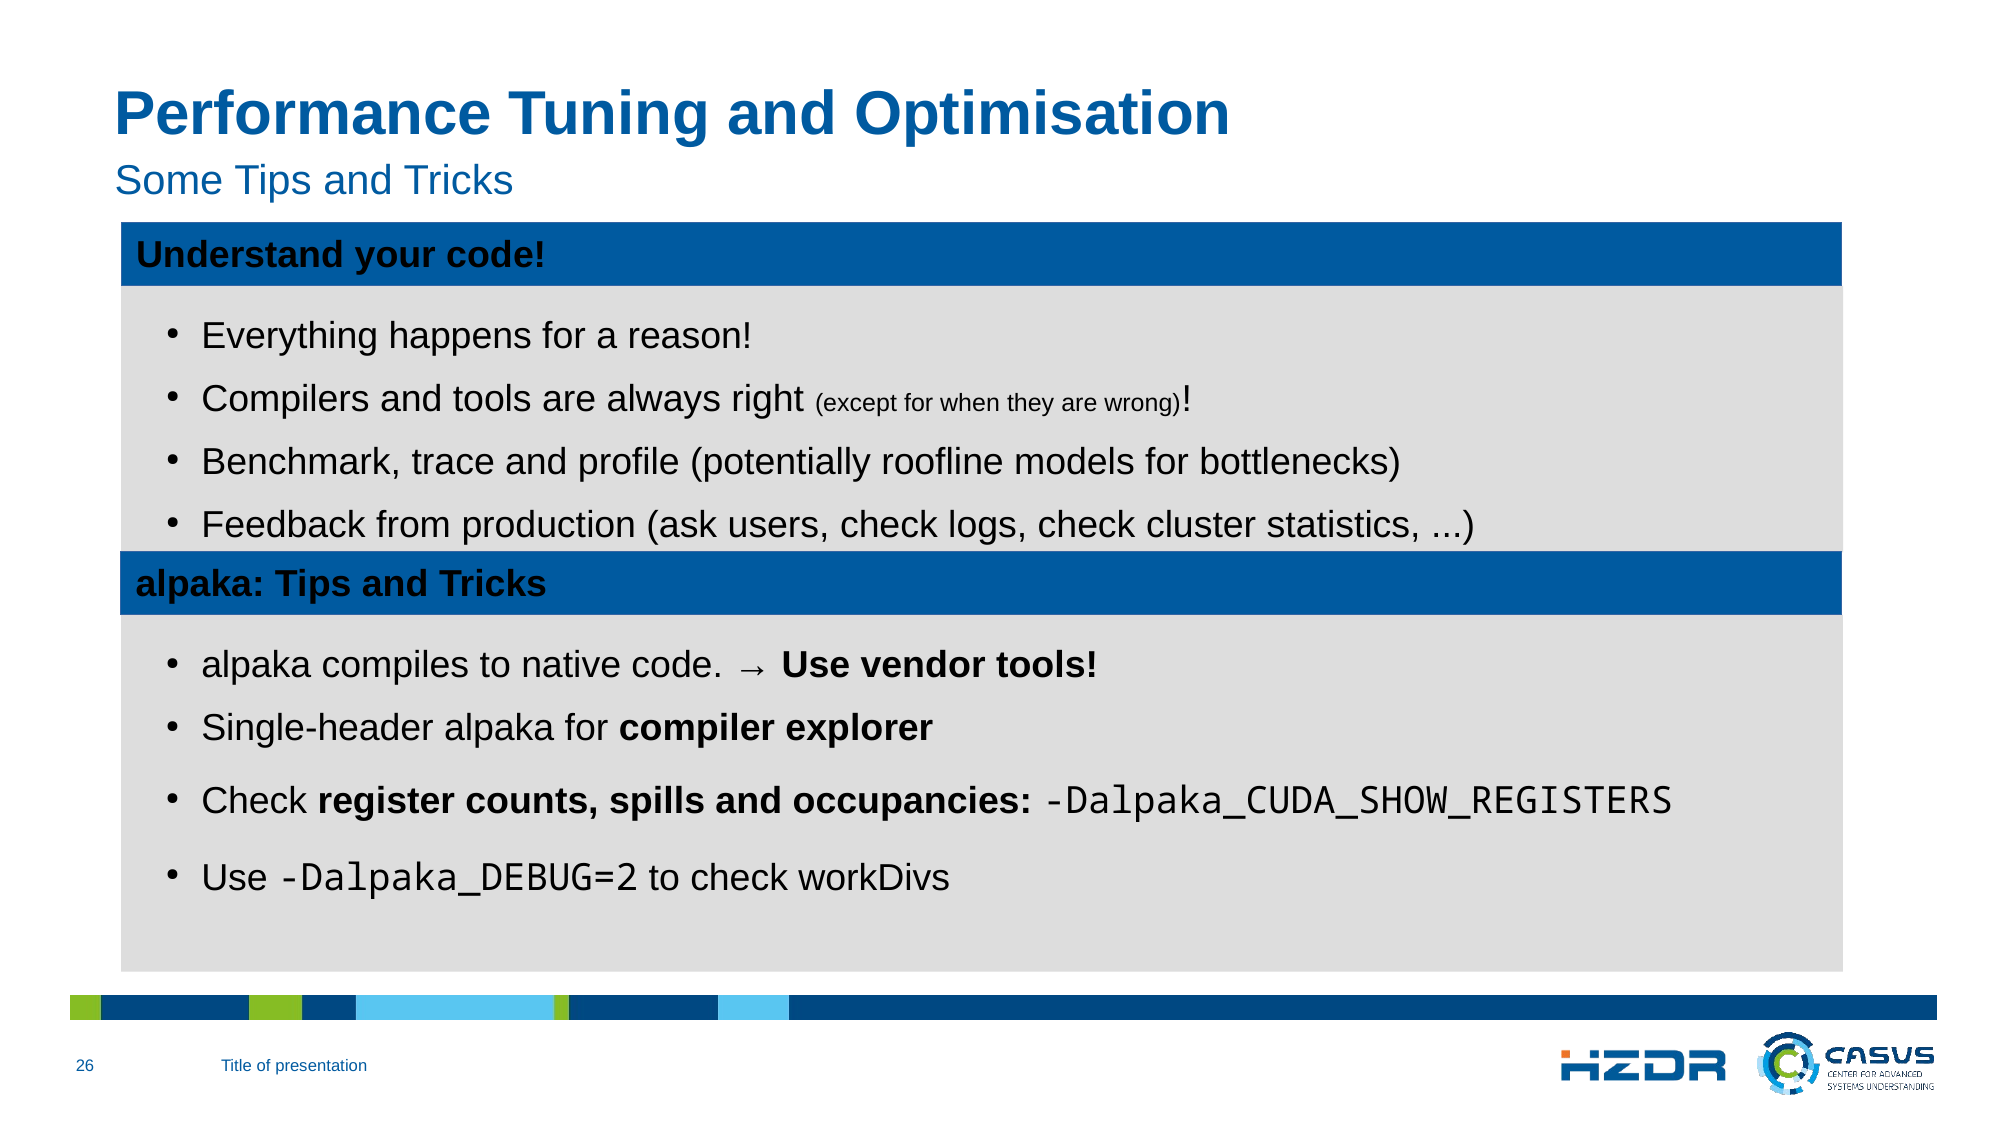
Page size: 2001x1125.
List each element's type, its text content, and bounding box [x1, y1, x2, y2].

text_box Understand your code! [121, 222, 1842, 286]
text_box Everything happens for a reason! Compilers and tools are always right (except for when they are wrong)! Benchmark, trace and profile (potentially roofline models for bottlenecks) Feedback from production (ask users, check logs, check cluster statistics, ...) [121, 285, 1844, 526]
picture [1560, 1049, 1726, 1081]
picture [104, 995, 569, 1020]
text_box alpaka compiles to native code. → Use vendor tools! Single-header alpaka for compiler explorer Check register counts, spills and occupancies: -Dalpaka_CUDA_SHOW_REGISTERS Use -Dalpaka_DEBUG=2 to check workDivs [121, 614, 1843, 942]
title Performance Tuning and Optimisation [114, 80, 1934, 148]
text_box Some Tips and Tricks [114, 152, 1267, 208]
picture [1757, 1032, 1934, 1095]
picture [572, 995, 1937, 1020]
text_box alpaka: Tips and Tricks [120, 551, 1842, 615]
picture [70, 995, 101, 1020]
